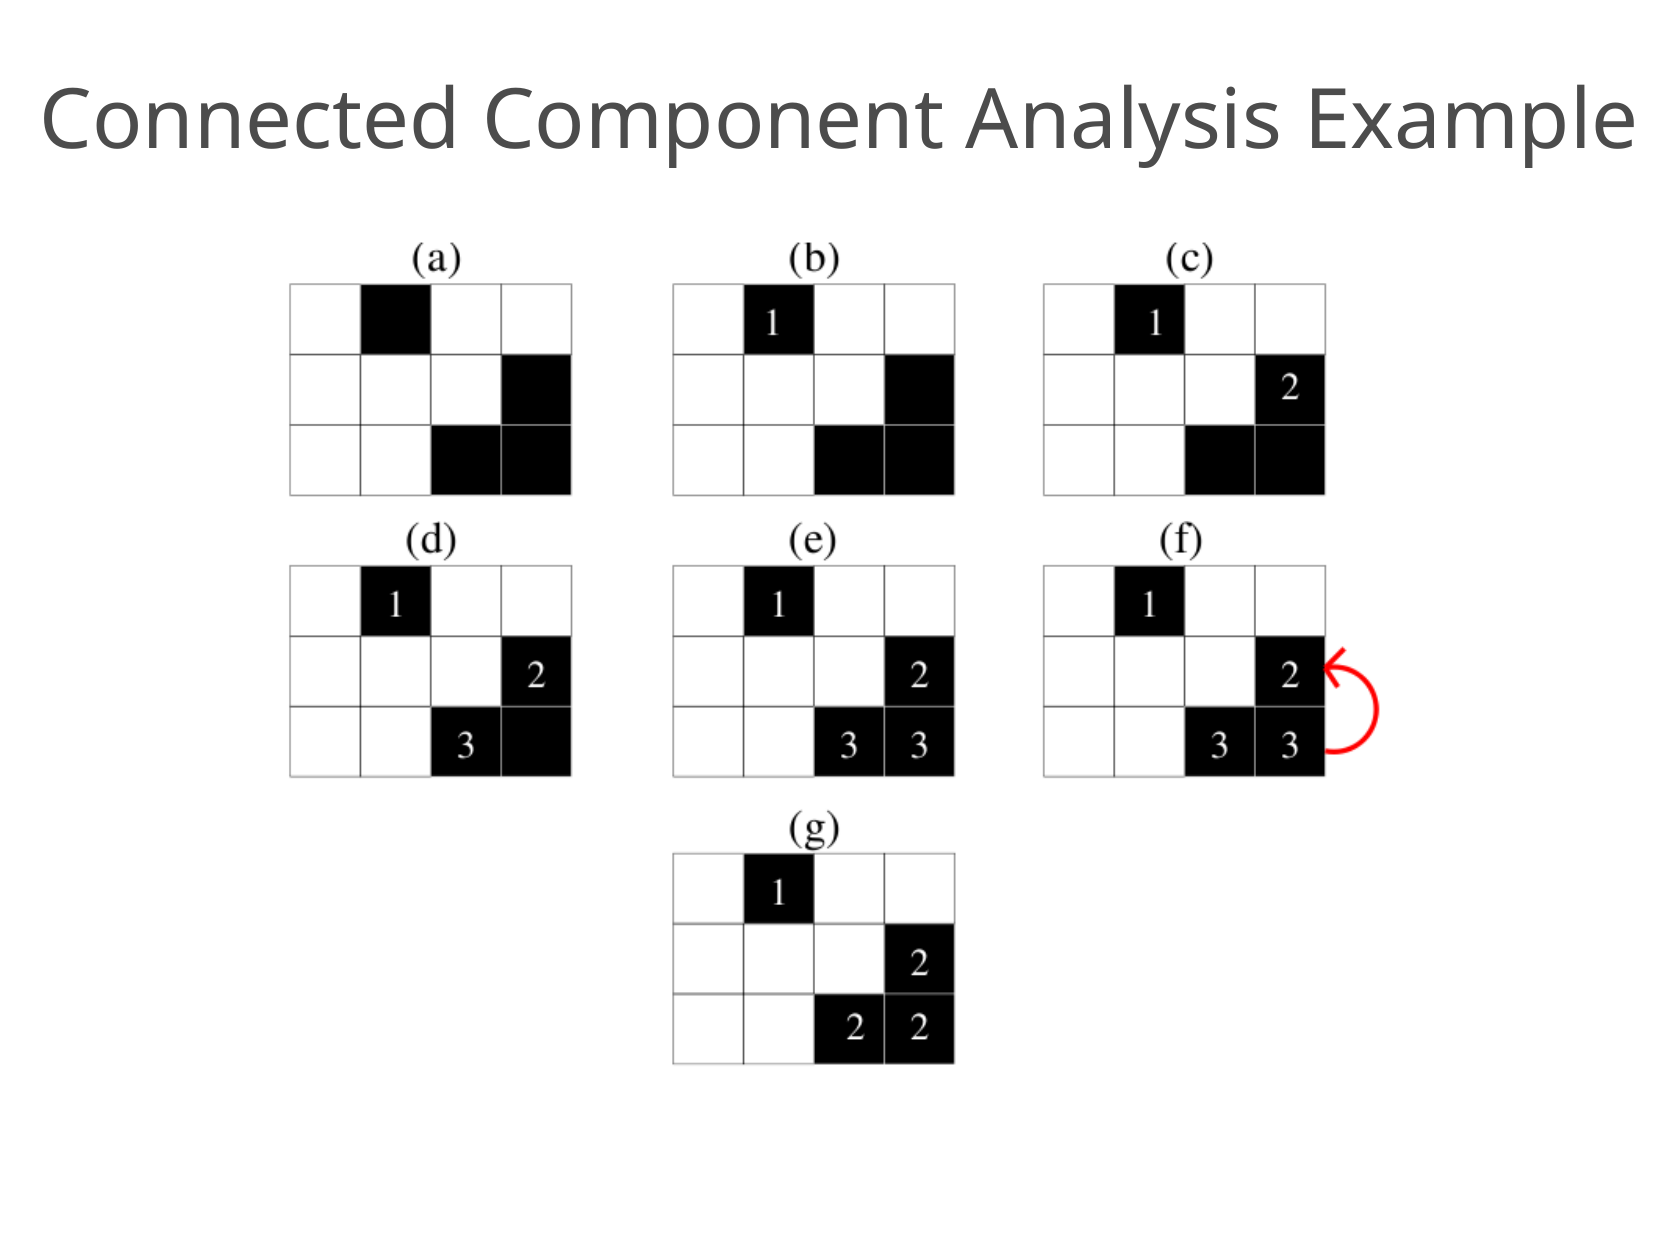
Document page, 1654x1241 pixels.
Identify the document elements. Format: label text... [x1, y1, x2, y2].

picture [252, 221, 1403, 1085]
title Connected Component Analysis Example [22, 26, 1654, 205]
